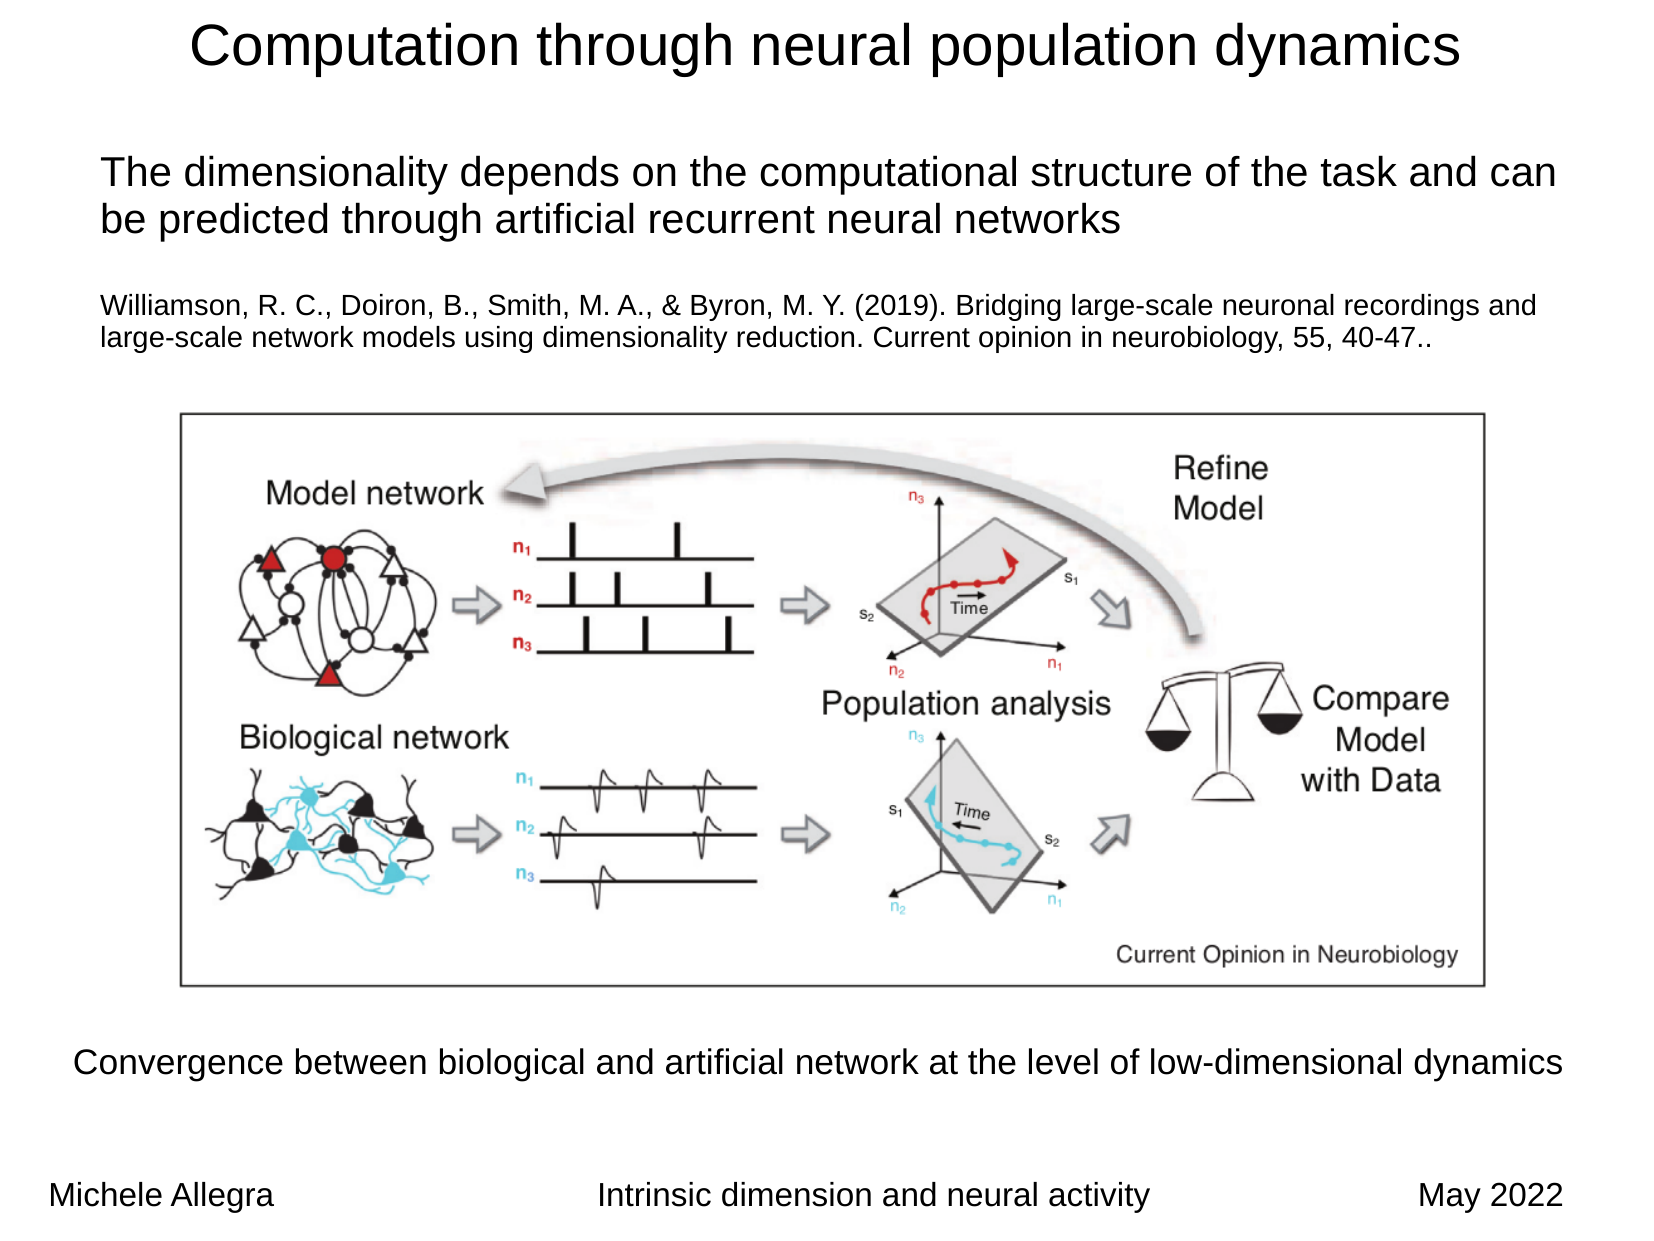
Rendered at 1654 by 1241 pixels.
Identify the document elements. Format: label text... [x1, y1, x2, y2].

text_box Michele Allegra Intrinsic dimension and neural activity May 2022 [33, 1168, 1603, 1221]
picture [156, 395, 1507, 1018]
title Computation through neural population dynamics [82, 0, 1571, 96]
text_box The dimensionality depends on the computational structure of the task and can be predicted through artificial recurrent neural networks Williamson, R. C., Doiron, B., Smith, M. A., & Byron, M. Y. (2019). Bridging large-scale neuronal recordings and large-scale network models using dimensionality reduction. Current opinion in neurobiology, 55, 40-47.. [85, 141, 1582, 362]
text_box Convergence between biological and artificial network at the level of low-dimensional dynamics [58, 1034, 1604, 1143]
